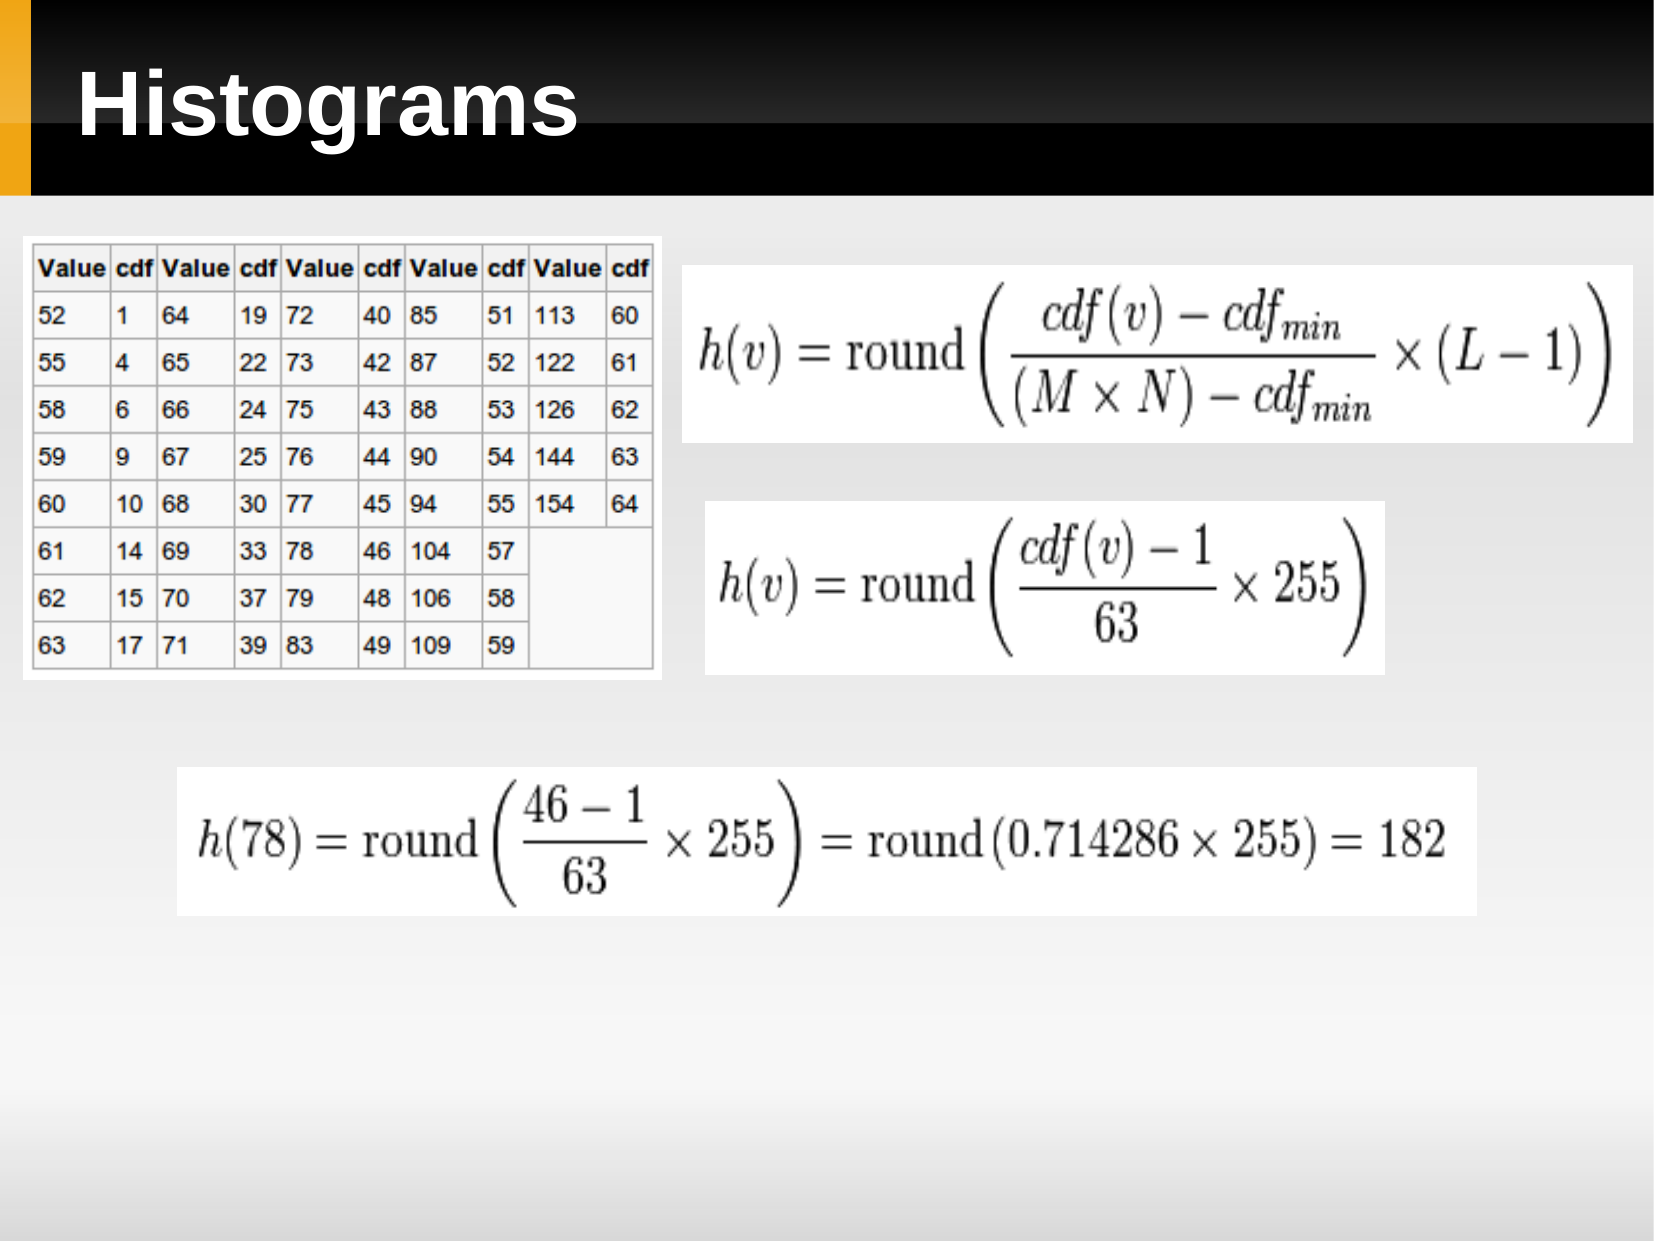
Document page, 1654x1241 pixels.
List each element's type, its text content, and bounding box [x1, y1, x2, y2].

title Histograms [76, 0, 1565, 208]
picture [0, 0, 1654, 1241]
